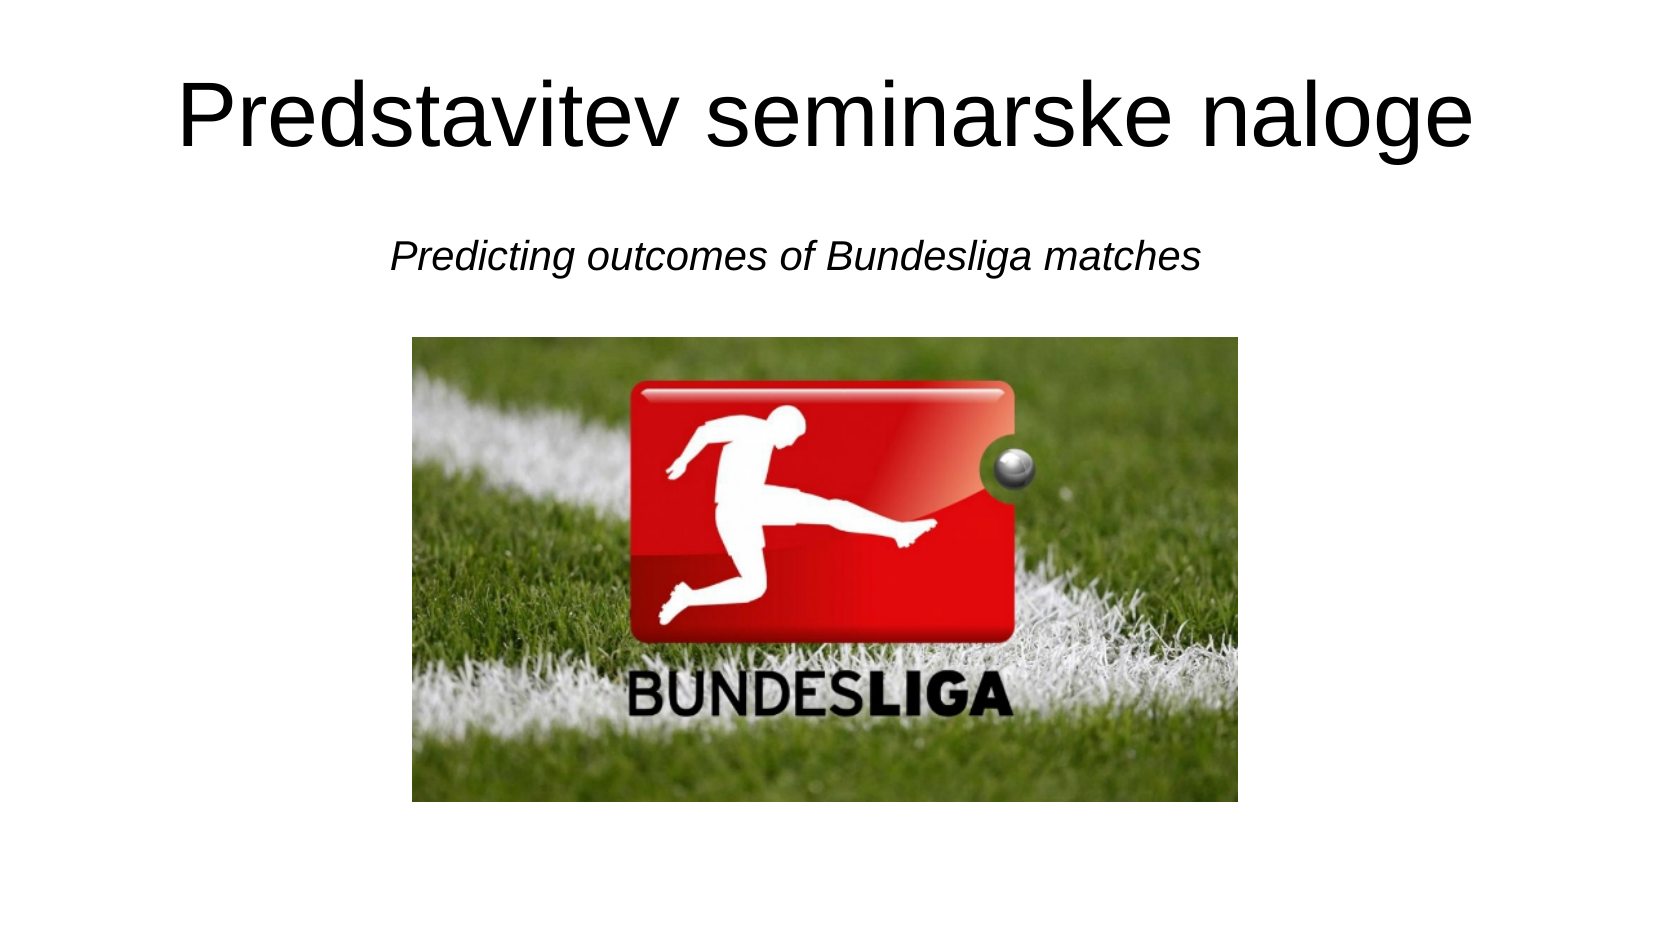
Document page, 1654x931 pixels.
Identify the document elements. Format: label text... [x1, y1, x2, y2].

text_box Predicting outcomes of Bundesliga matches [375, 225, 1238, 333]
picture [412, 337, 1238, 802]
title Predstavitev seminarske naloge [82, 37, 1571, 193]
